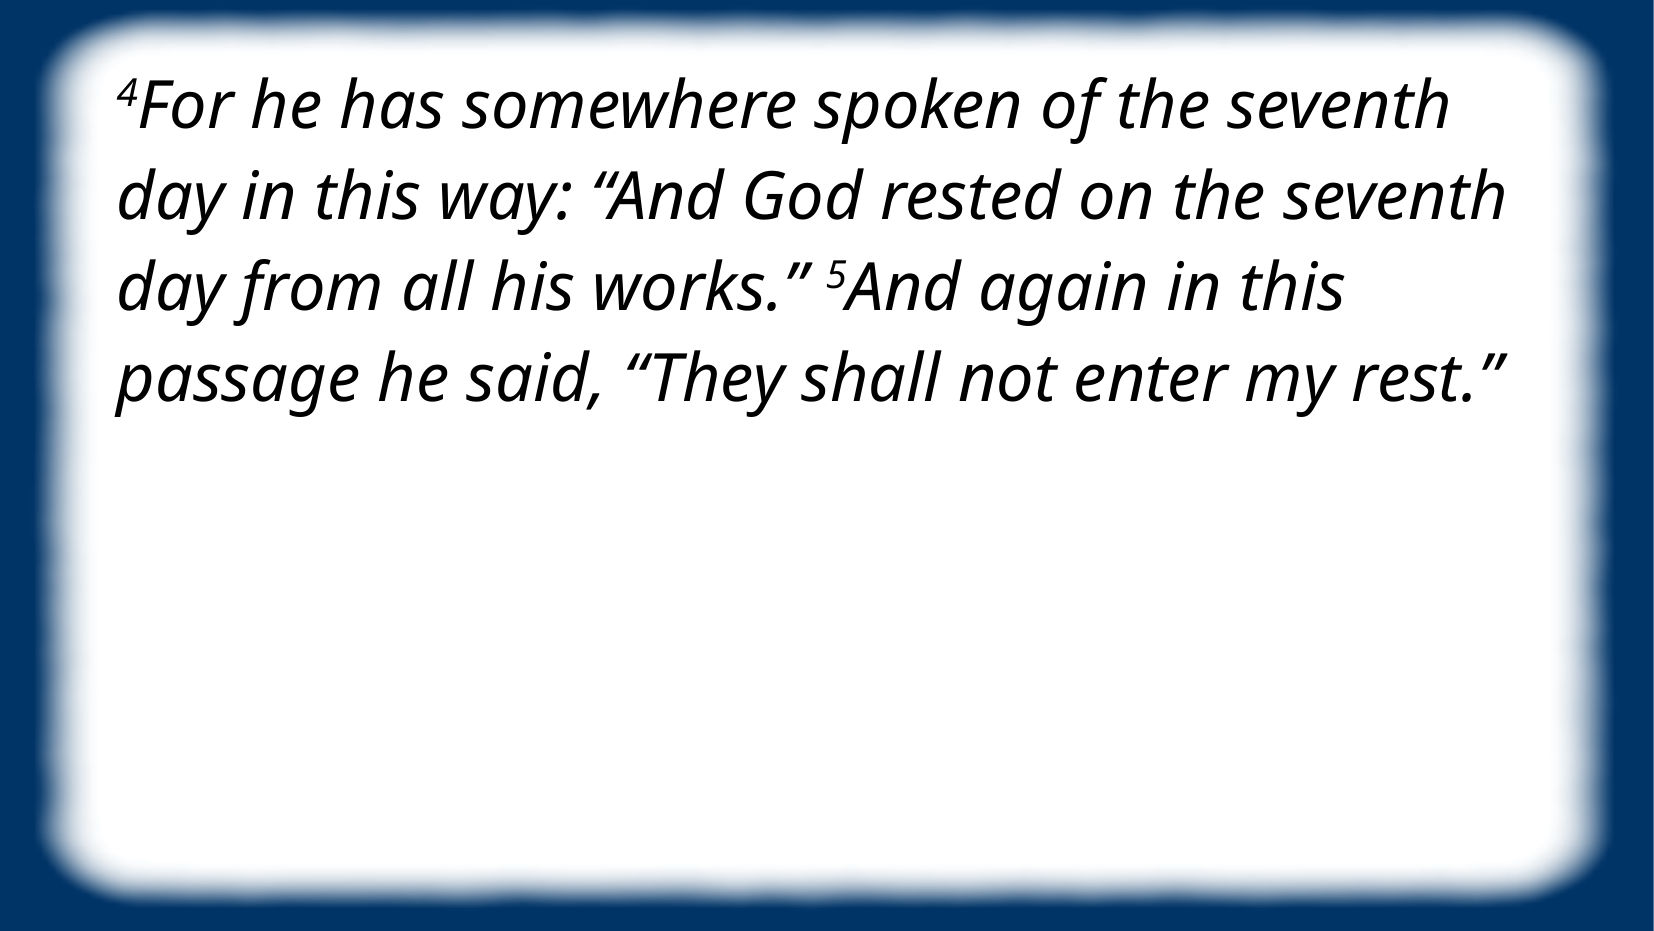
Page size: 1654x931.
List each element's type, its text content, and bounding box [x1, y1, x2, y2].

text_box 4For he has somewhere spoken of the seventh day in this way: “And God rested on the seventh day from all his works.” 5And again in this passage he said, “They shall not enter my rest.” [101, 50, 1572, 421]
picture [0, 0, 1654, 931]
